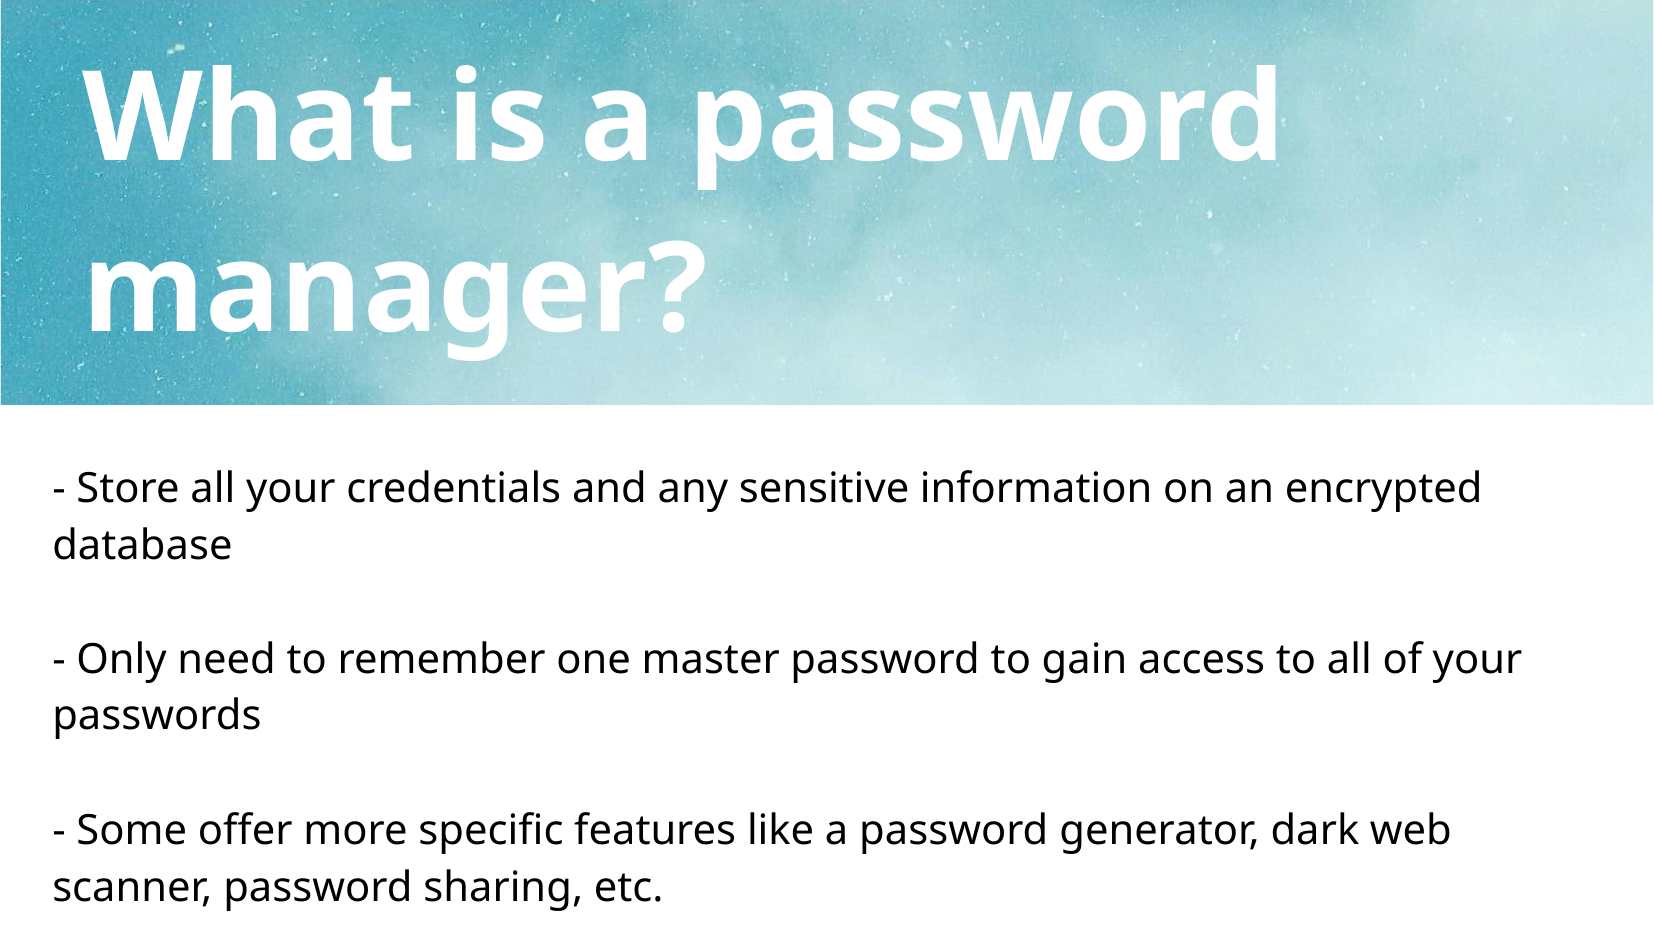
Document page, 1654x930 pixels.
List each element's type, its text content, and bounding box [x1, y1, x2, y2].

text_box - Store all your credentials and any sensitive information on an encrypted database - Only need to remember one master password to gain access to all of your passwords - Some offer more specific features like a password generator, dark web scanner, password sharing, etc. [37, 449, 1576, 853]
picture [2, 1, 1653, 405]
title What is a password manager? [82, 51, 1571, 343]
